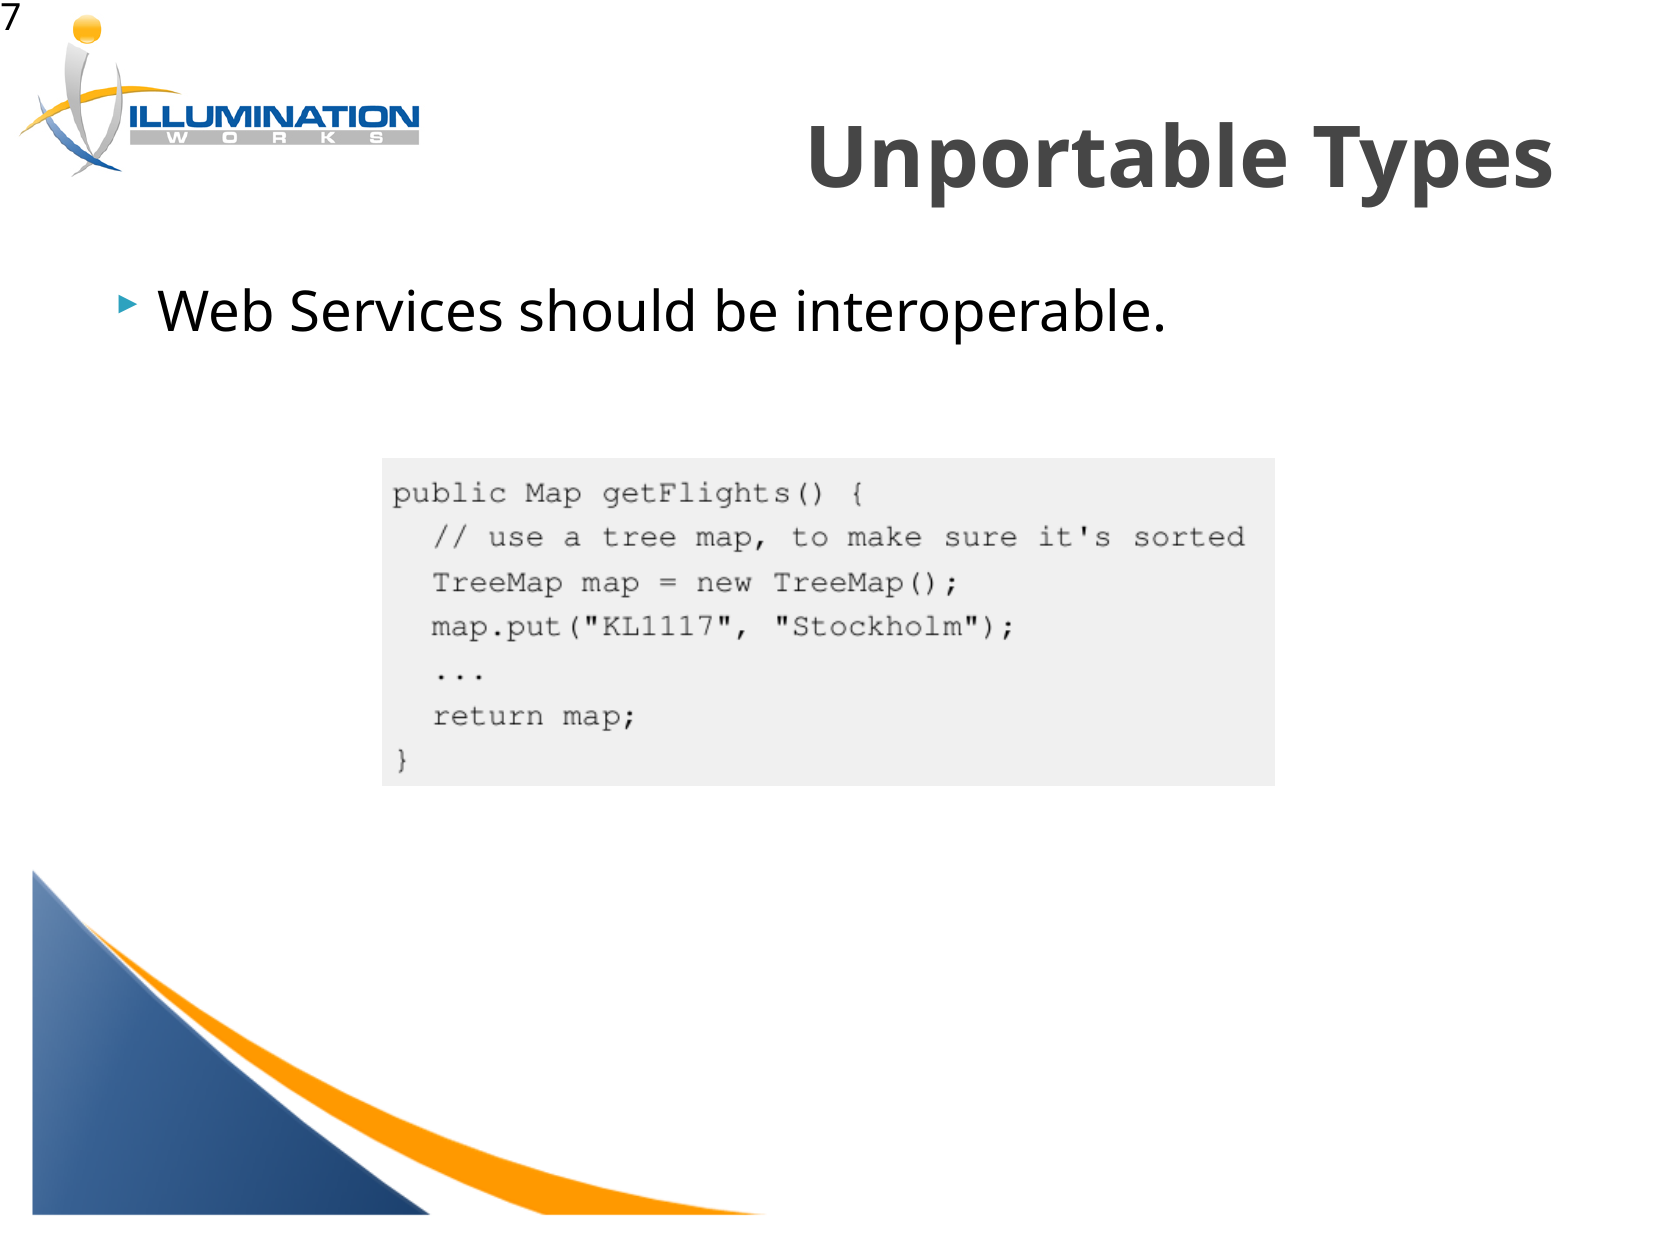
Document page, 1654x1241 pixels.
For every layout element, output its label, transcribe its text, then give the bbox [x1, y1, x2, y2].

picture [382, 458, 1275, 786]
picture [21, 839, 767, 1221]
picture [0, 0, 435, 193]
title Unportable Types [82, 49, 1571, 257]
list Web Services should be interoperable. [82, 267, 1571, 1087]
